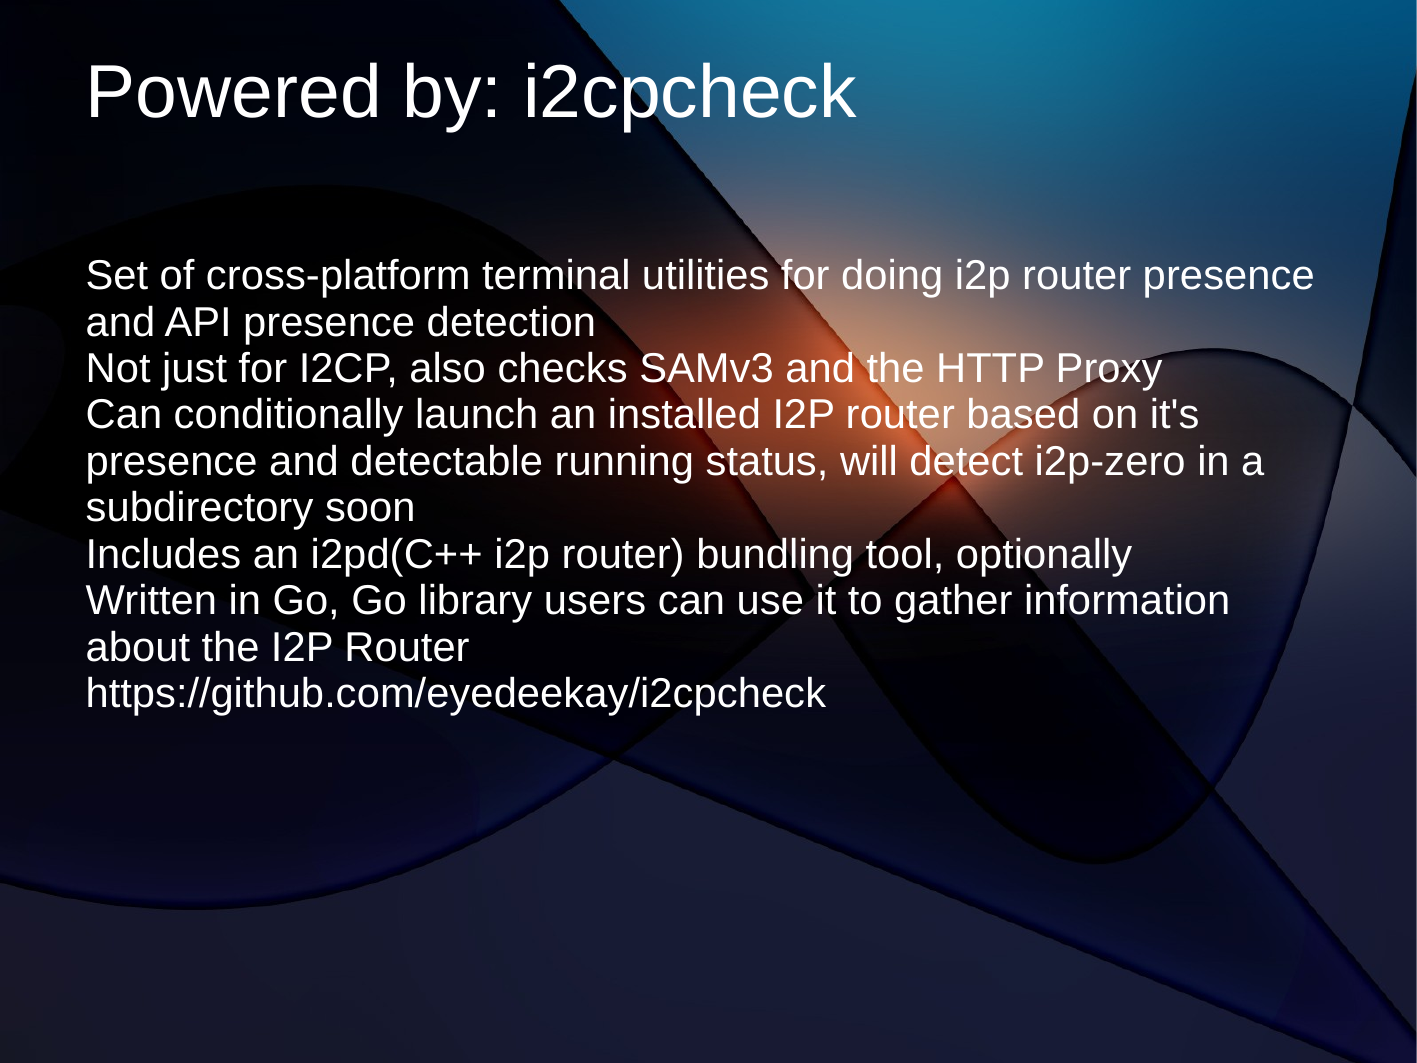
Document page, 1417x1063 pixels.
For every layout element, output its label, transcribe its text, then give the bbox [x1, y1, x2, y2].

picture [1093, 34, 1099, 42]
title Powered by: i2cpcheck [70, 42, 1346, 213]
picture [0, 0, 1417, 1063]
subtitle Set of cross-platform terminal utilities for doing i2p router presence and API presence detection Not just for I2CP, also checks SAMv3 and the HTTP Proxy Can conditionally launch an installed I2P router based on it's presence and detectable running status, will detect i2p-zero in a subdirectory soon Includes an i2pd(C++ i2p router) bundling tool, optionally Written in Go, Go library users can use it to gather information about the I2P Router https://github.com/eyedeekay/i2cpcheck [70, 244, 1346, 925]
